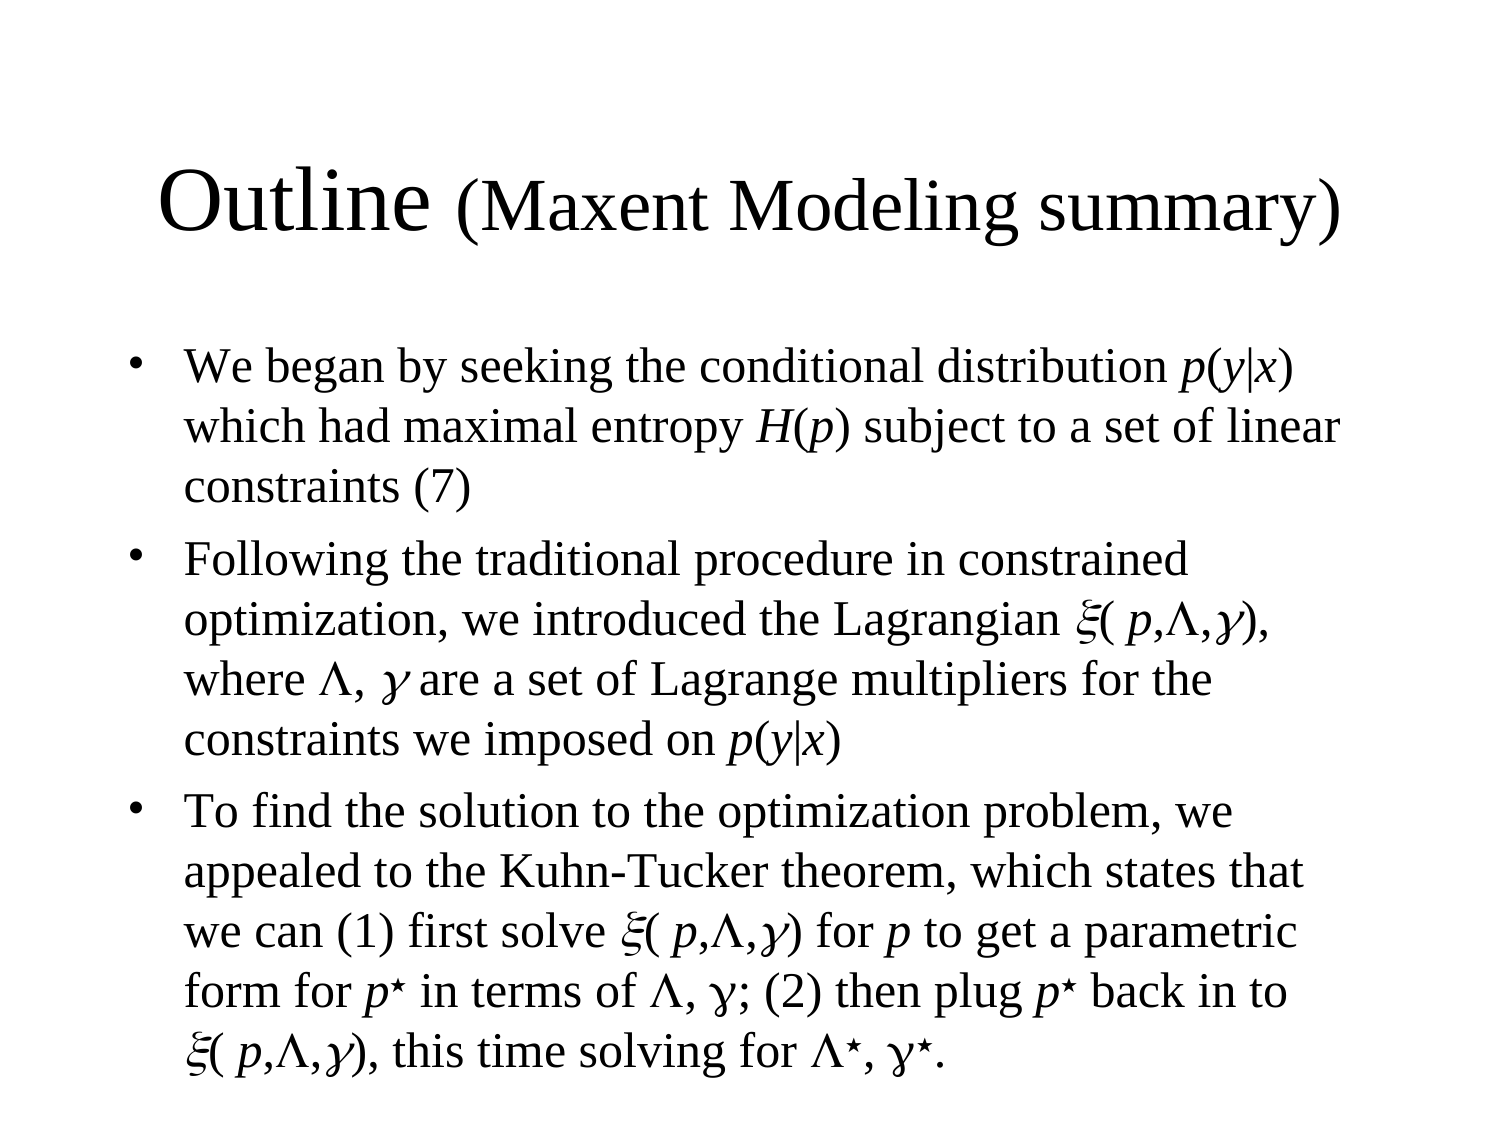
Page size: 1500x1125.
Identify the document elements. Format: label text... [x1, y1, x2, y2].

title Outline (Maxent Modeling summary) [112, 99, 1388, 288]
list We began by seeking the conditional distribution p(y|x) which had maximal entropy H(p) subject to a set of linear constraints (7) Following the traditional procedure in constrained optimization, we introduced the Lagrangian ( p,,), where ,  are a set of Lagrange multipliers for the constraints we imposed on p(y|x) To find the solution to the optimization problem, we appealed to the Kuhn-Tucker theorem, which states that we can (1) first solve ( p,,) for p to get a parametric form for p★ in terms of , ; (2) then plug p★ back in to ( p,,), this time solving for ★, ★. [112, 324, 1388, 1088]
